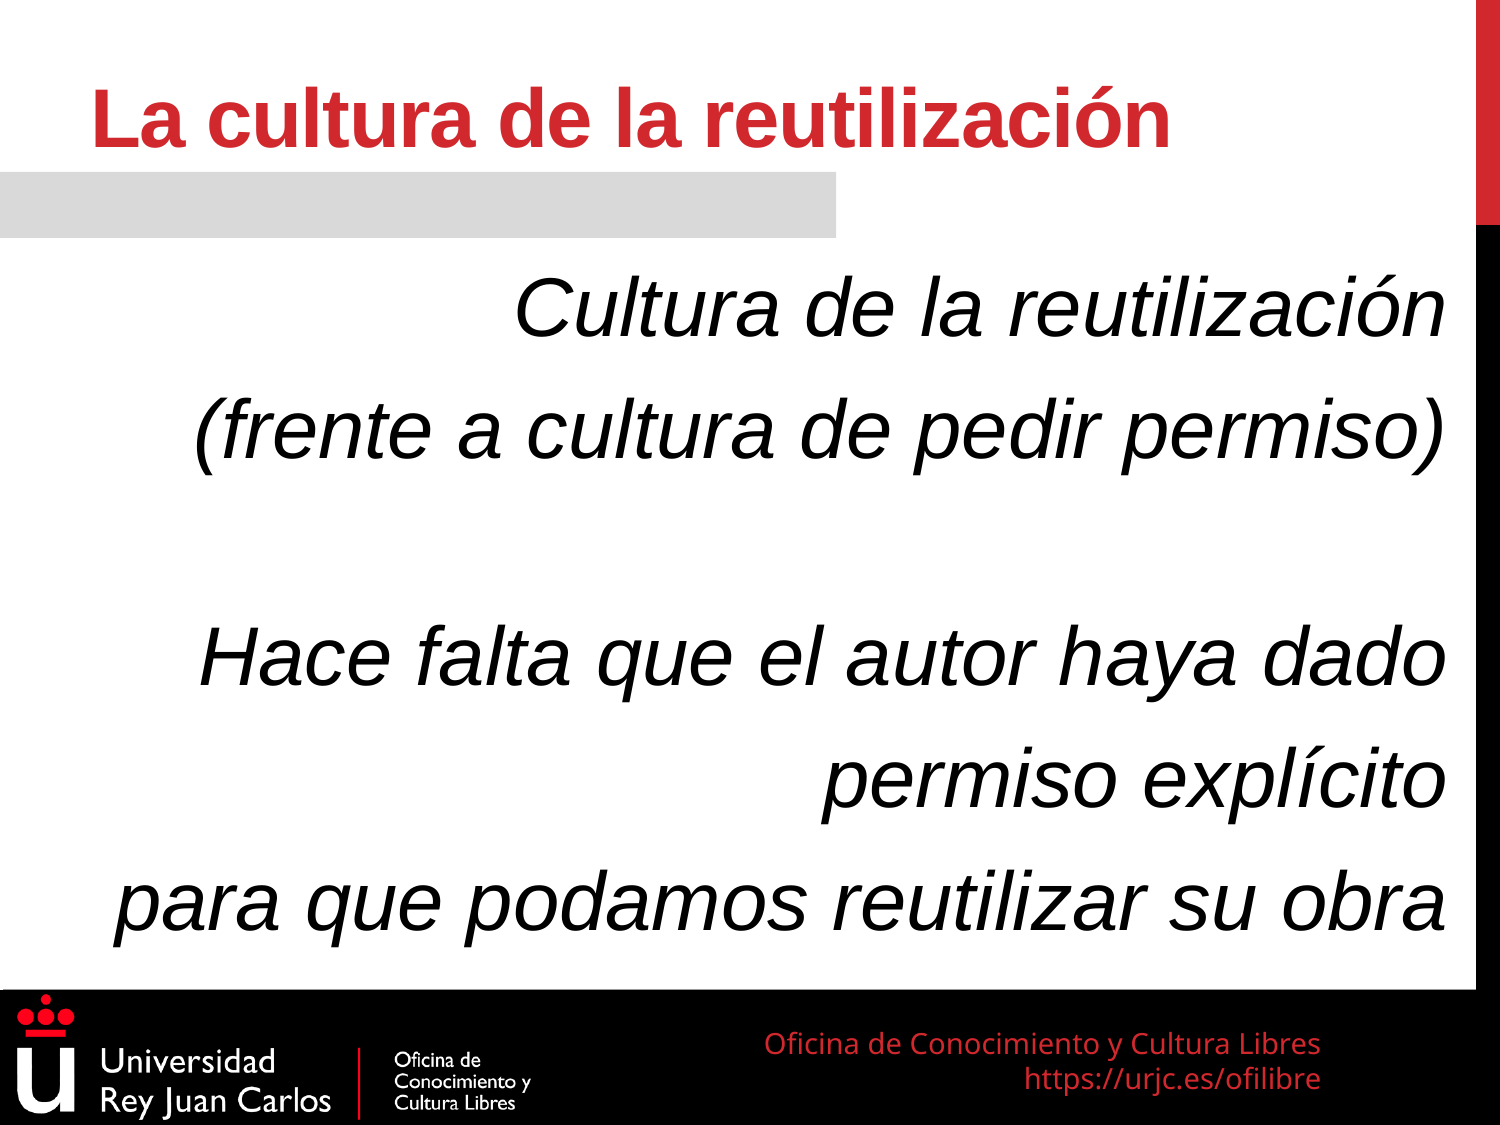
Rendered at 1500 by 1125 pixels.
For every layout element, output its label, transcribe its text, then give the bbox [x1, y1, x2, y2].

picture [17, 994, 531, 1120]
title [75, 172, 1026, 250]
text_box Cultura de la reutilización (frente a cultura de pedir permiso) Hace falta que el autor haya dado permiso explícito para que podamos reutilizar su obra [23, 253, 1464, 1014]
text_box La cultura de la reutilización [0, 24, 1326, 172]
text_box [0, 171, 837, 238]
